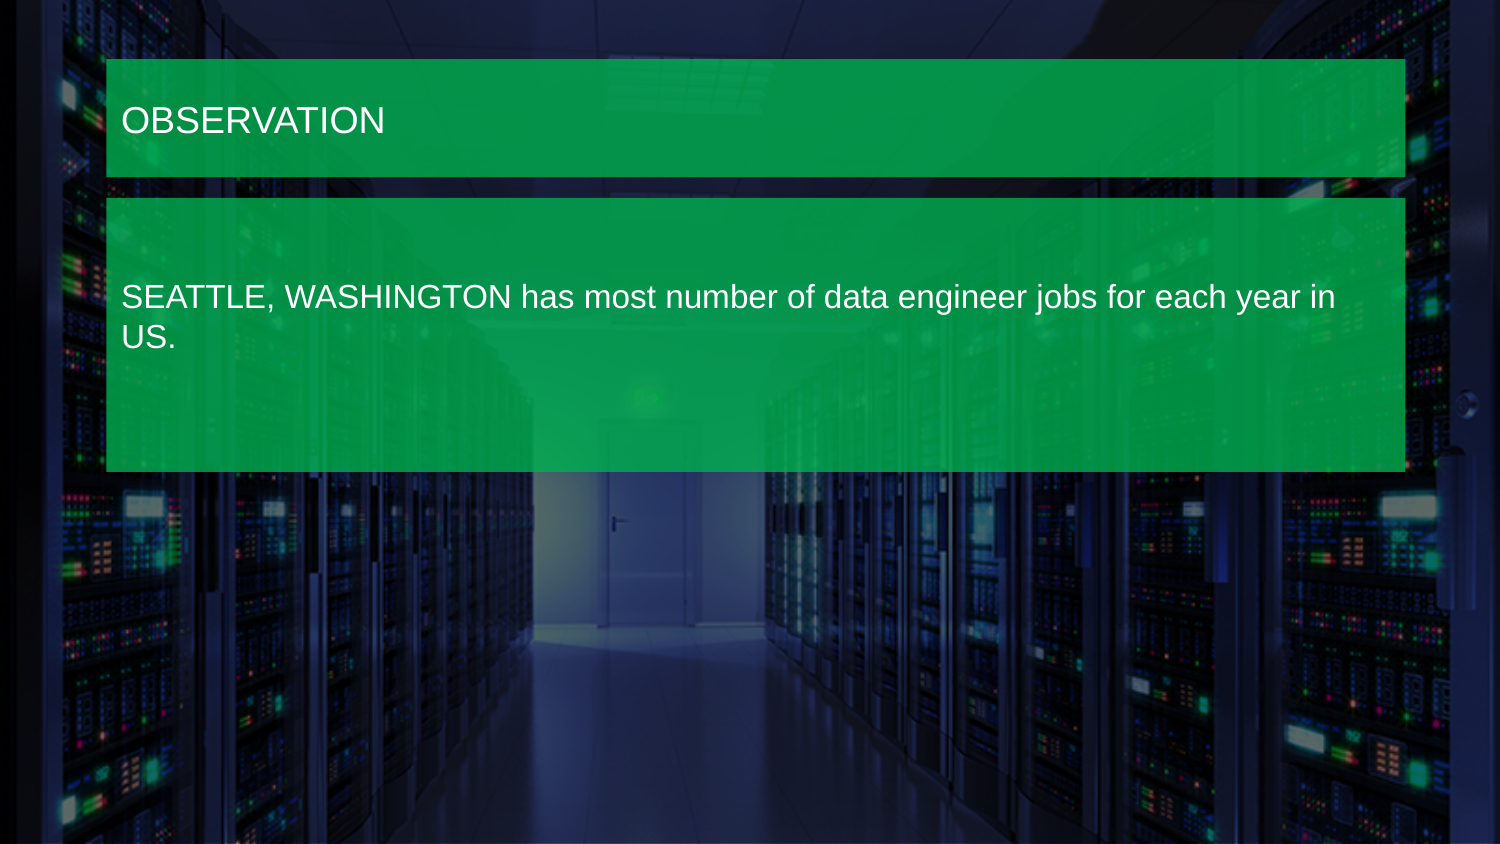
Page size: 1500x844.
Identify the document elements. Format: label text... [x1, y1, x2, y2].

text_box OBSERVATION [106, 59, 1405, 177]
text_box [0, 0, 1500, 844]
text_box SEATTLE, WASHINGTON has most number of data engineer jobs for each year in US. [106, 198, 1405, 472]
